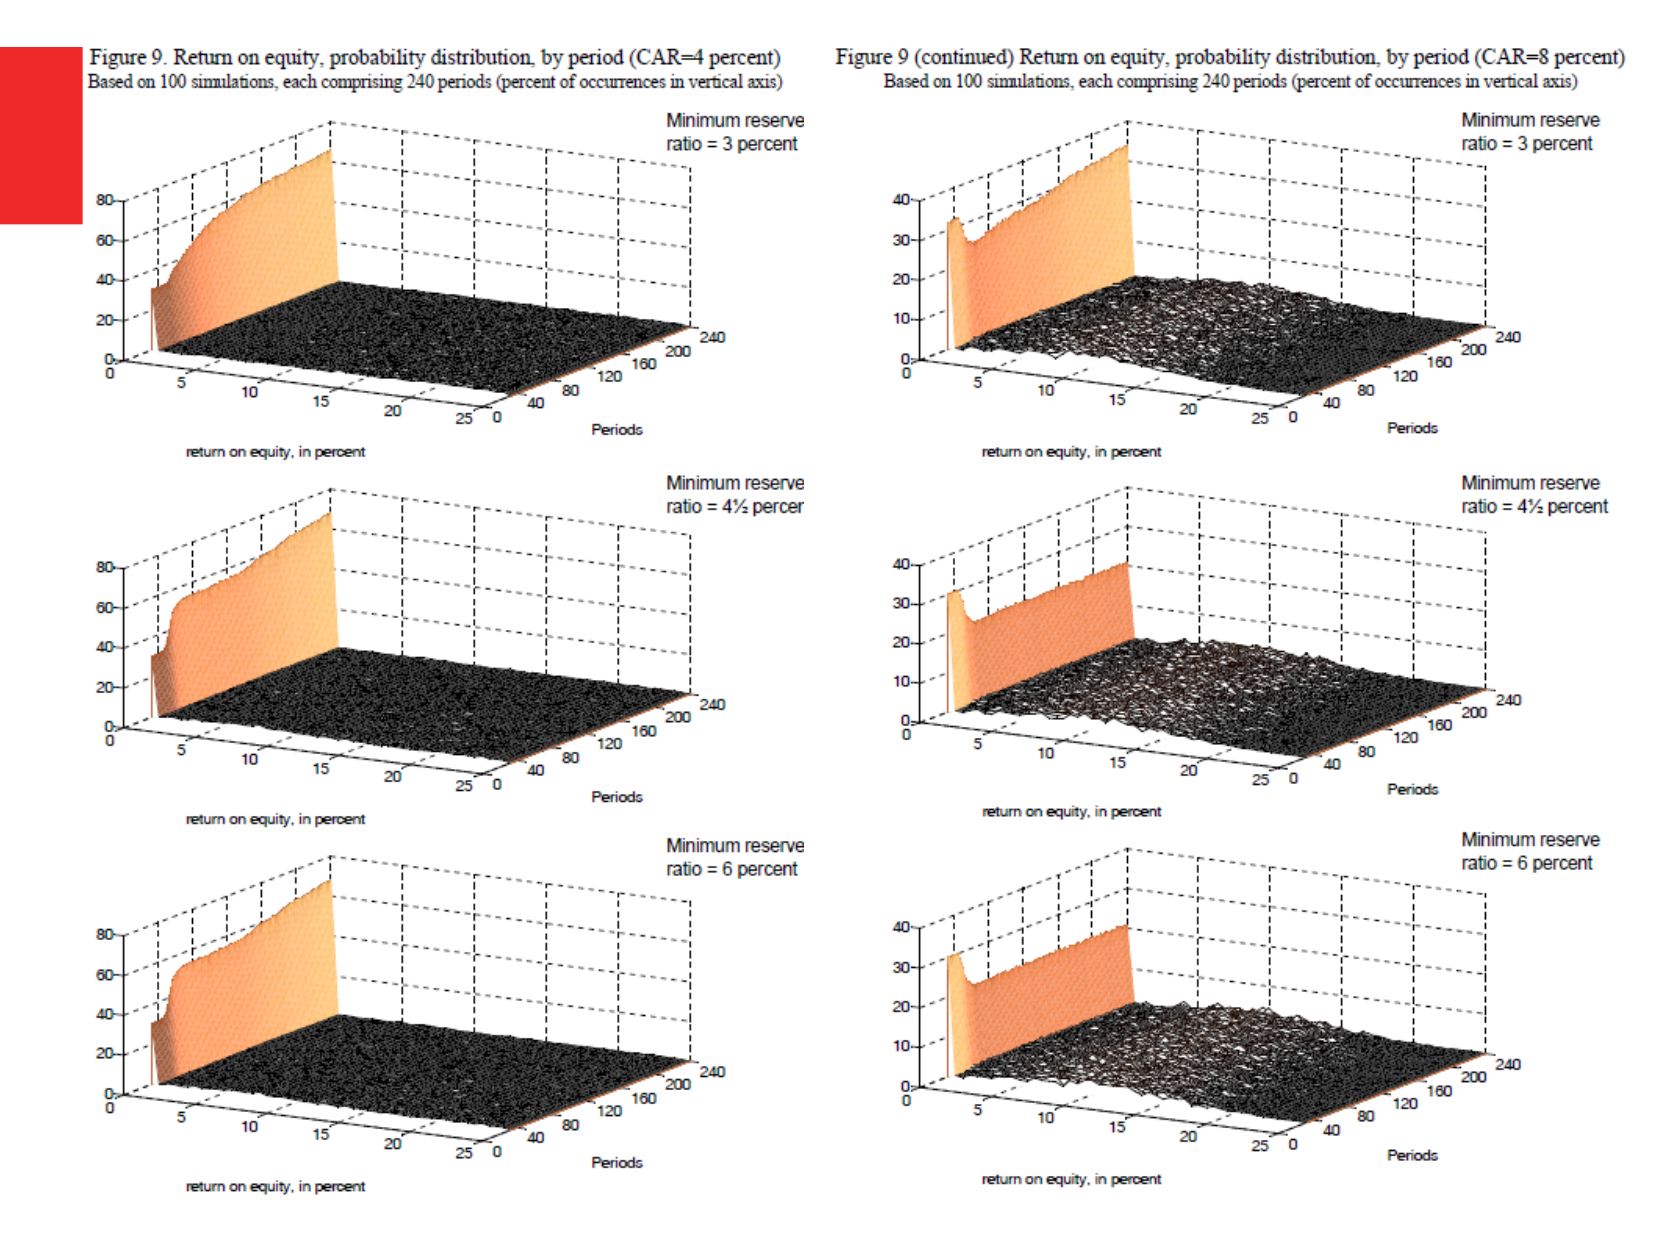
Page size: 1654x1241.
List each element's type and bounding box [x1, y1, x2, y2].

picture [830, 44, 1635, 1200]
picture [84, 46, 804, 1201]
